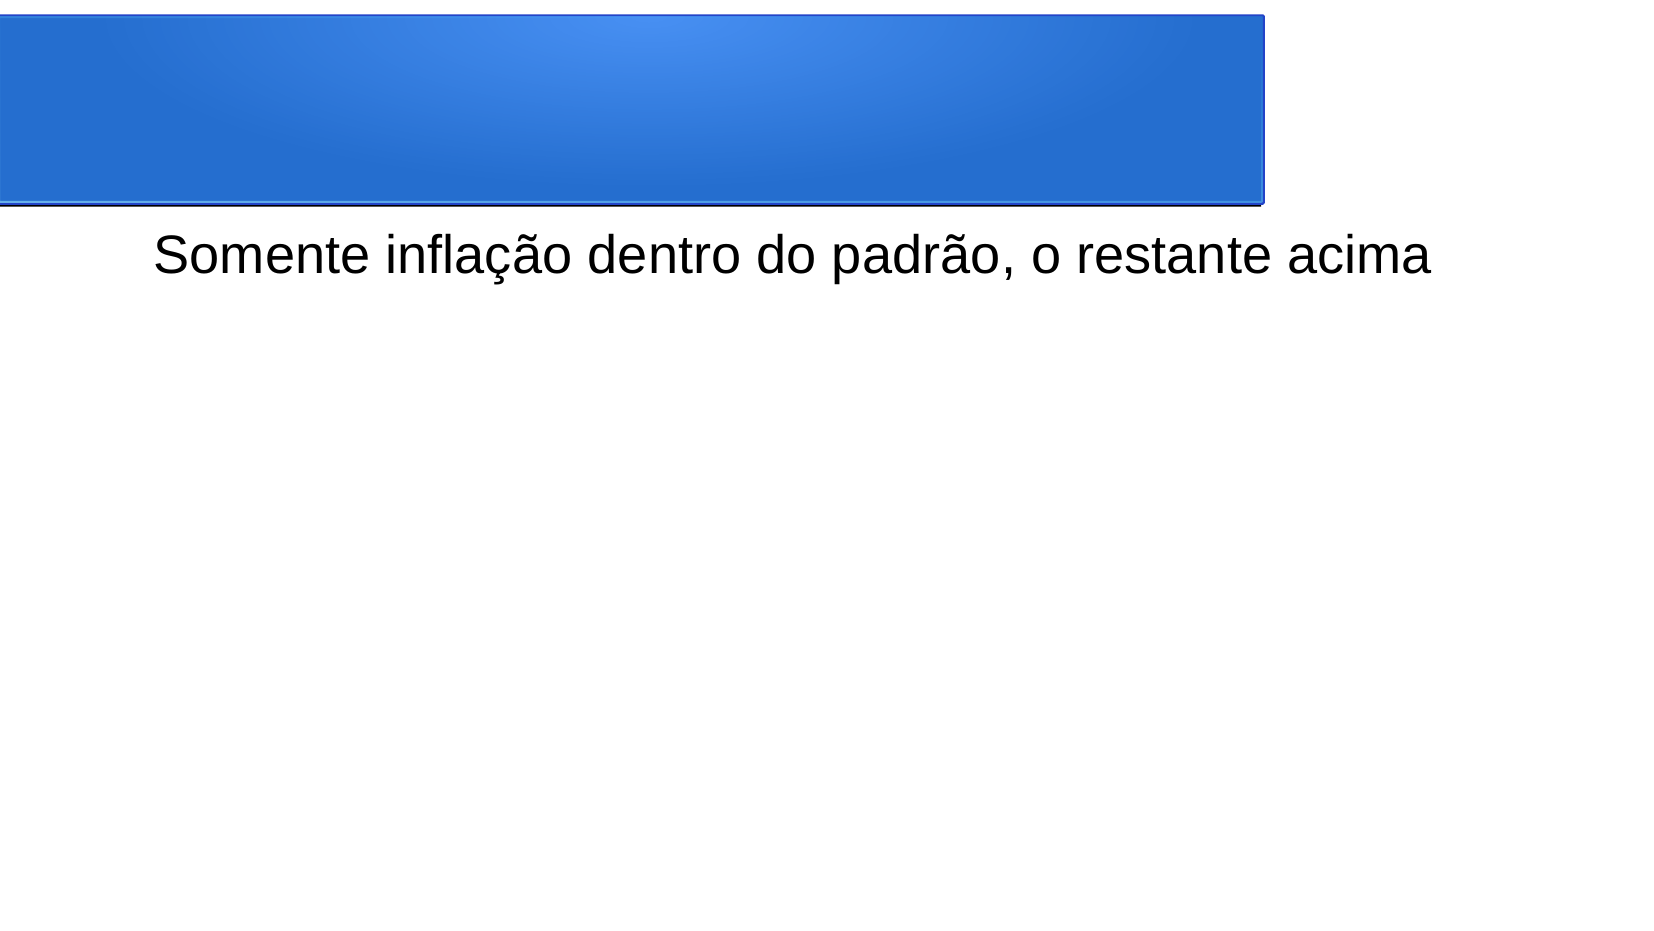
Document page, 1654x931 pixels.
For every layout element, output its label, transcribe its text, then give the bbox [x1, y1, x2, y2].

list Somente inflação dentro do padrão, o restante acima [82, 224, 1571, 764]
